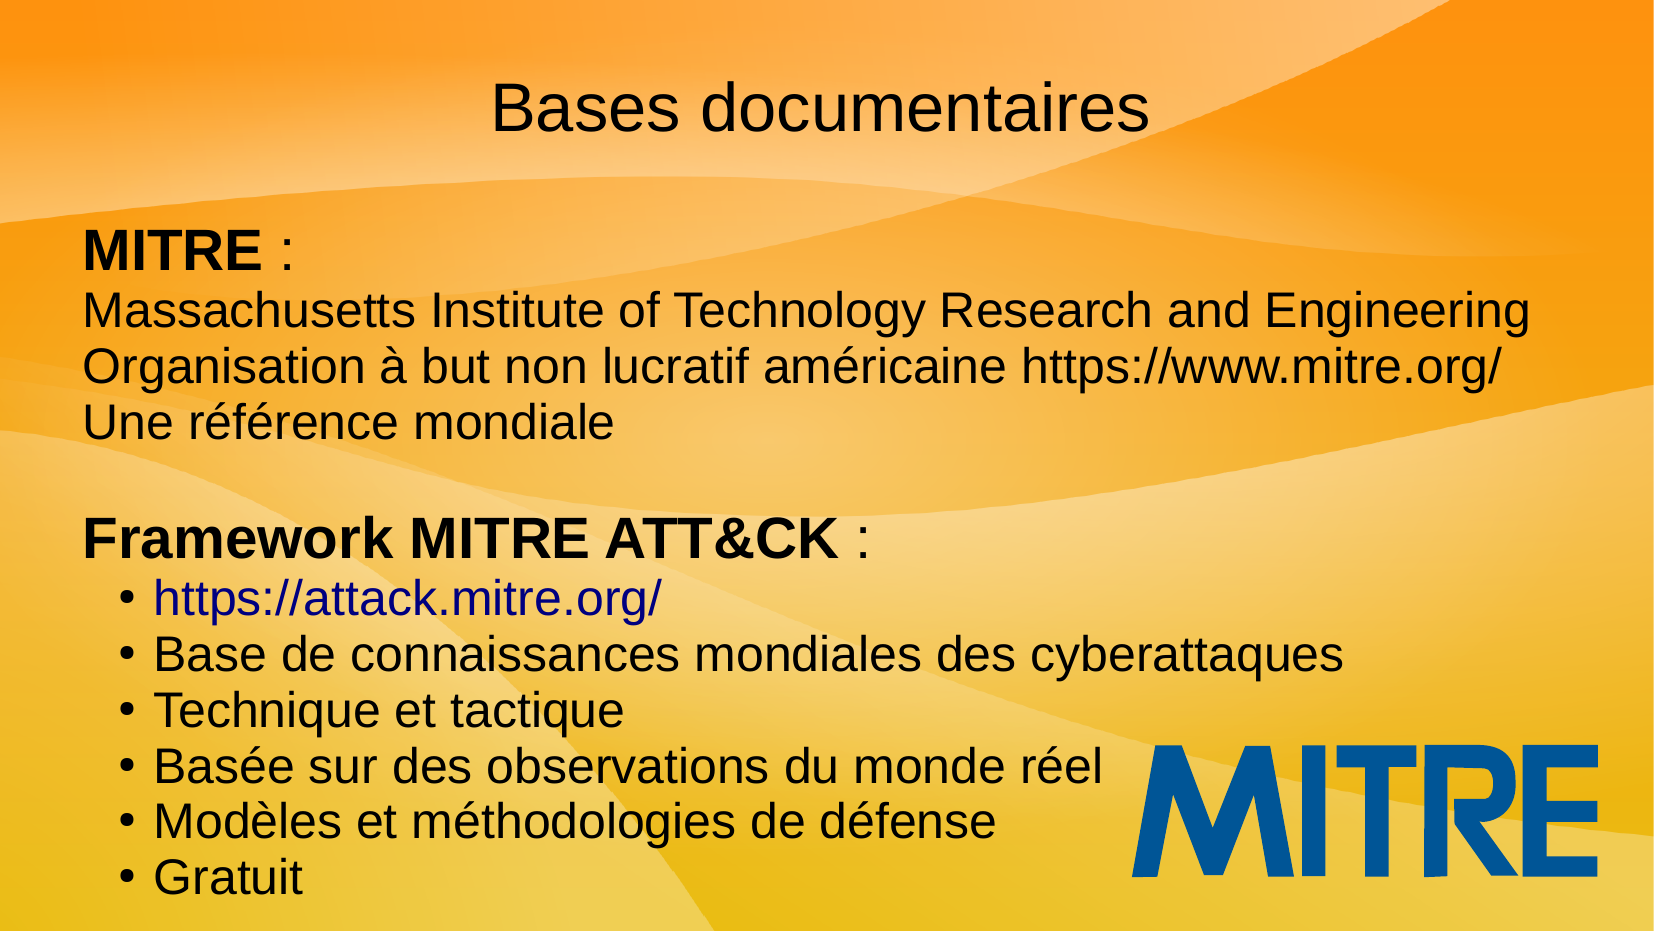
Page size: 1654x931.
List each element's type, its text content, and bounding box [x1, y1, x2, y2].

title Bases documentaires [76, 29, 1565, 185]
picture [0, 0, 1654, 931]
subtitle MITRE : Massachusetts Institute of Technology Research and Engineering Organisation à but non lucratif américaine https://www.mitre.org/ Une référence mondiale Framework MITRE ATT&CK : https://attack.mitre.org/ Base de connaissances mondiales des cyberattaques Technique et tactique Basée sur des observations du monde réel Modèles et méthodologies de défense Gratuit [82, 217, 1571, 916]
